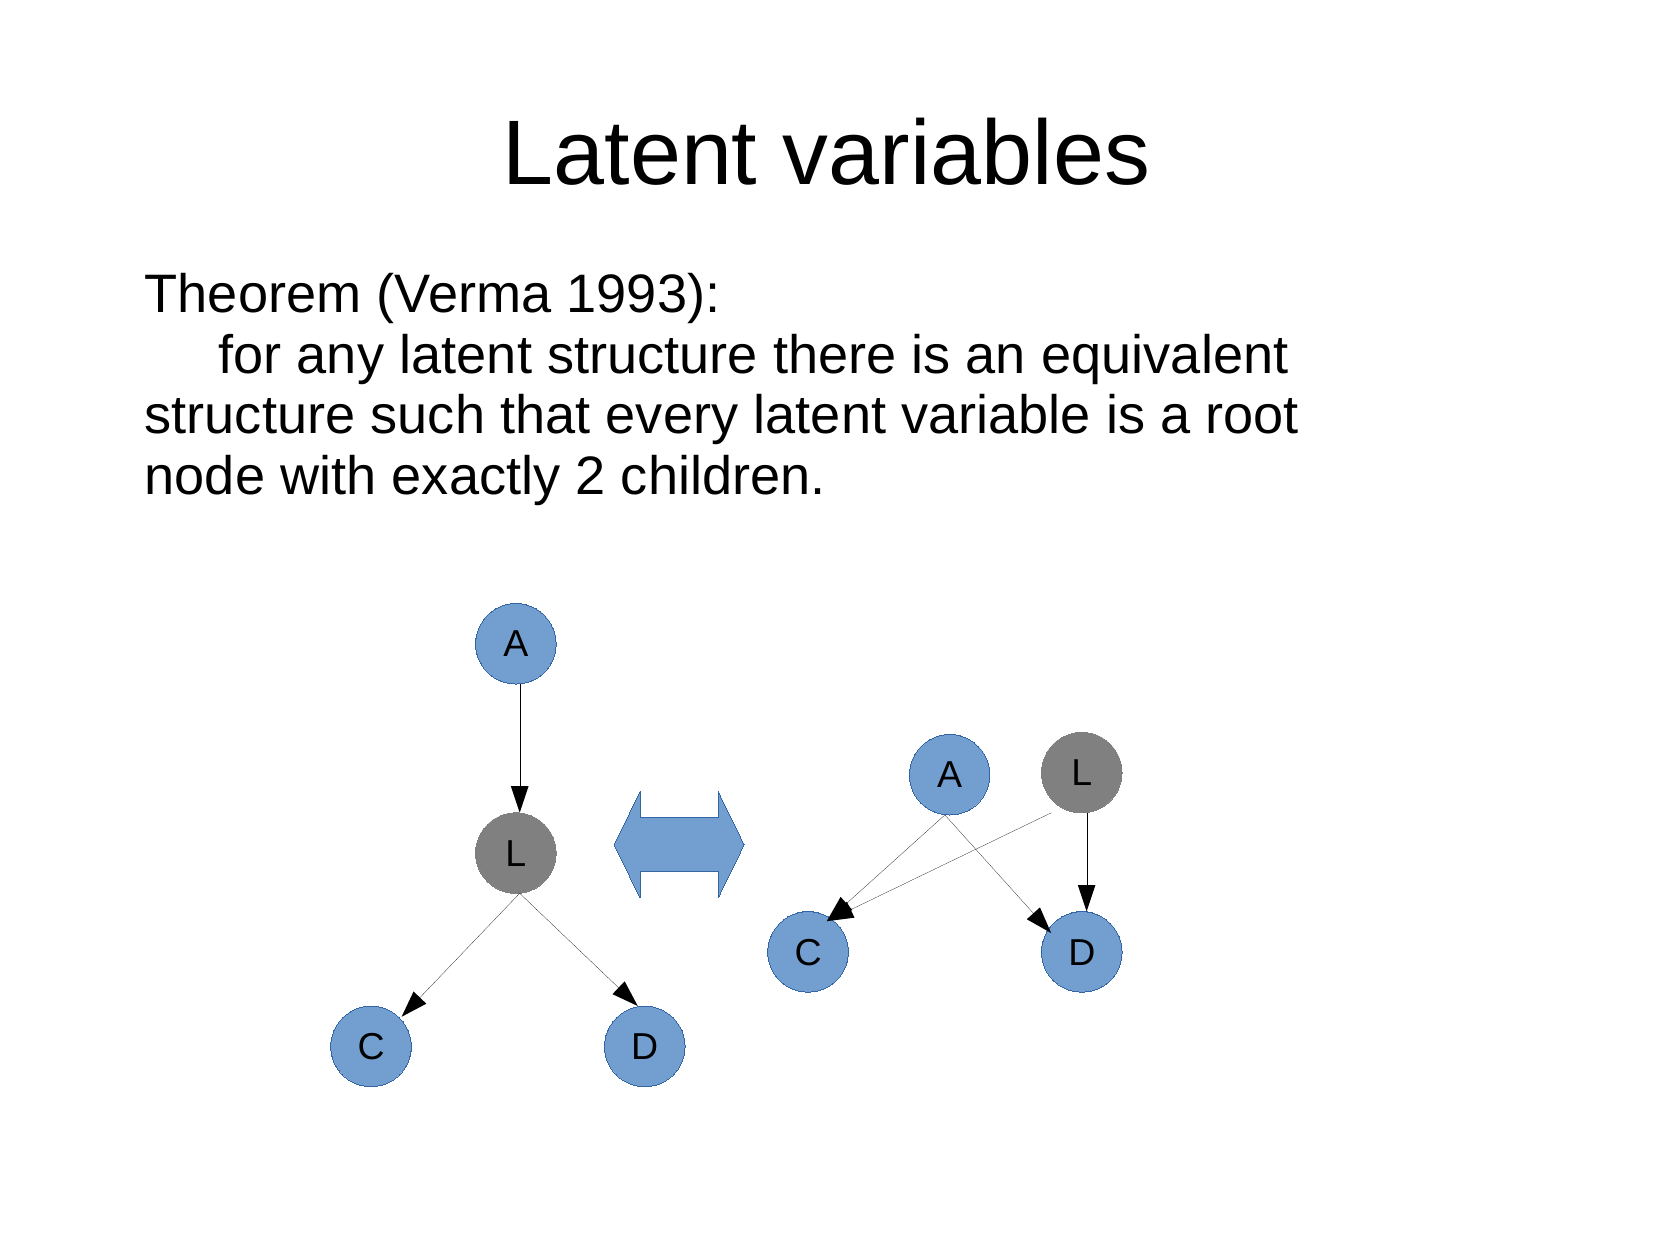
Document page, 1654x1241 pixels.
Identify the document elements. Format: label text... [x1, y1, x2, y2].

text_box Theorem (Verma 1993): for any latent structure there is an equivalent structure such that every latent variable is a root node with exactly 2 children. [129, 256, 1406, 515]
title Latent variables [82, 49, 1571, 257]
text_box L [1041, 732, 1123, 813]
text_box D [1041, 911, 1123, 993]
text_box [614, 791, 745, 898]
text_box A [909, 734, 990, 816]
text_box L [475, 812, 557, 894]
text_box A [475, 603, 557, 685]
text_box C [330, 1006, 412, 1087]
text_box D [604, 1006, 686, 1087]
text_box C [767, 911, 849, 993]
